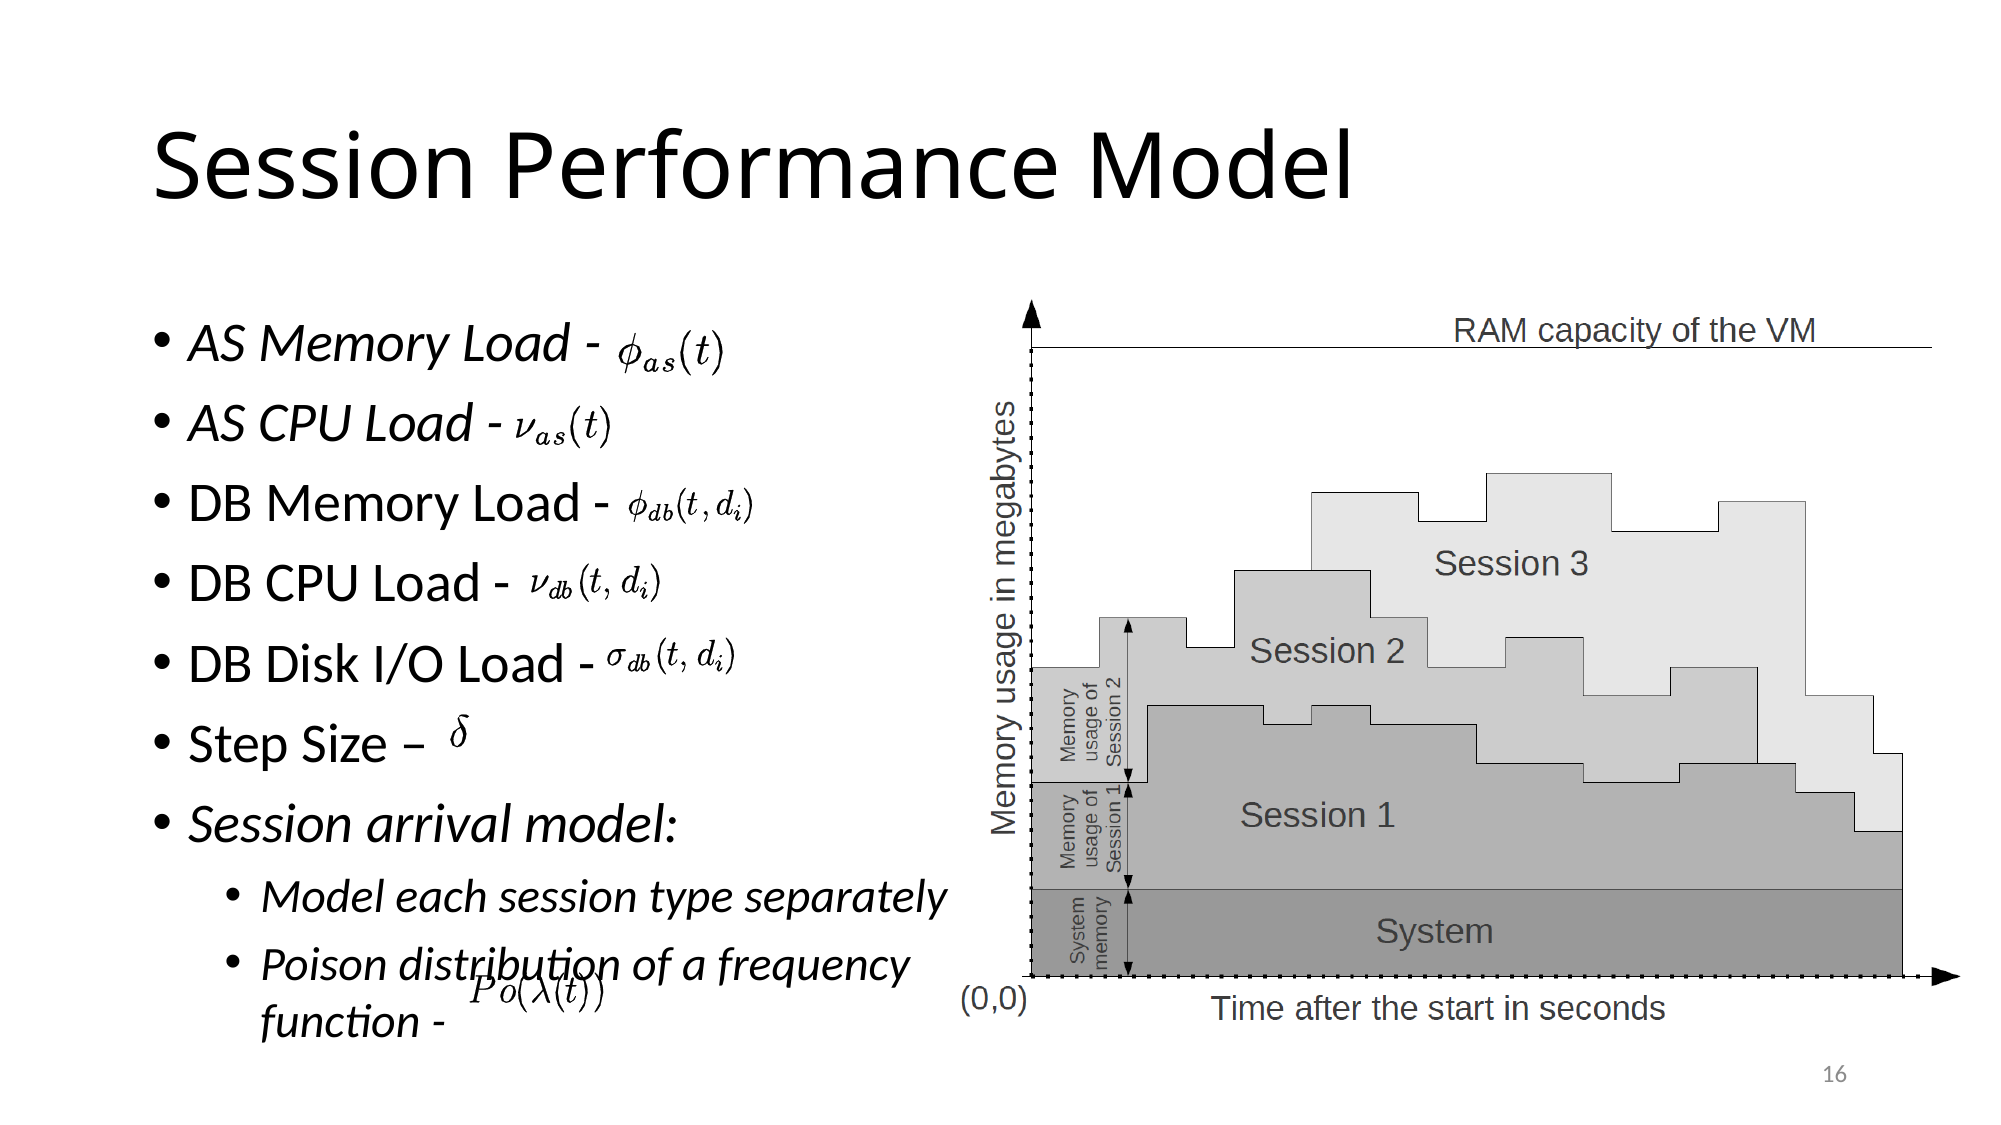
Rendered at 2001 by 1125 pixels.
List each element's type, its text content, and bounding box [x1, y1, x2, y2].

list AS Memory Load - AS CPU Load - DB Memory Load - DB CPU Load - DB Disk I/O Load - Step Size – Session arrival model: Model each session type separately Poison distribution of a frequency function - [137, 305, 969, 1064]
picture [955, 293, 1961, 1031]
slide_number <number> [1412, 1042, 1863, 1103]
title Session Performance Model [137, 59, 1863, 278]
picture [421, 687, 497, 780]
picture [448, 948, 629, 1036]
picture [491, 302, 775, 696]
